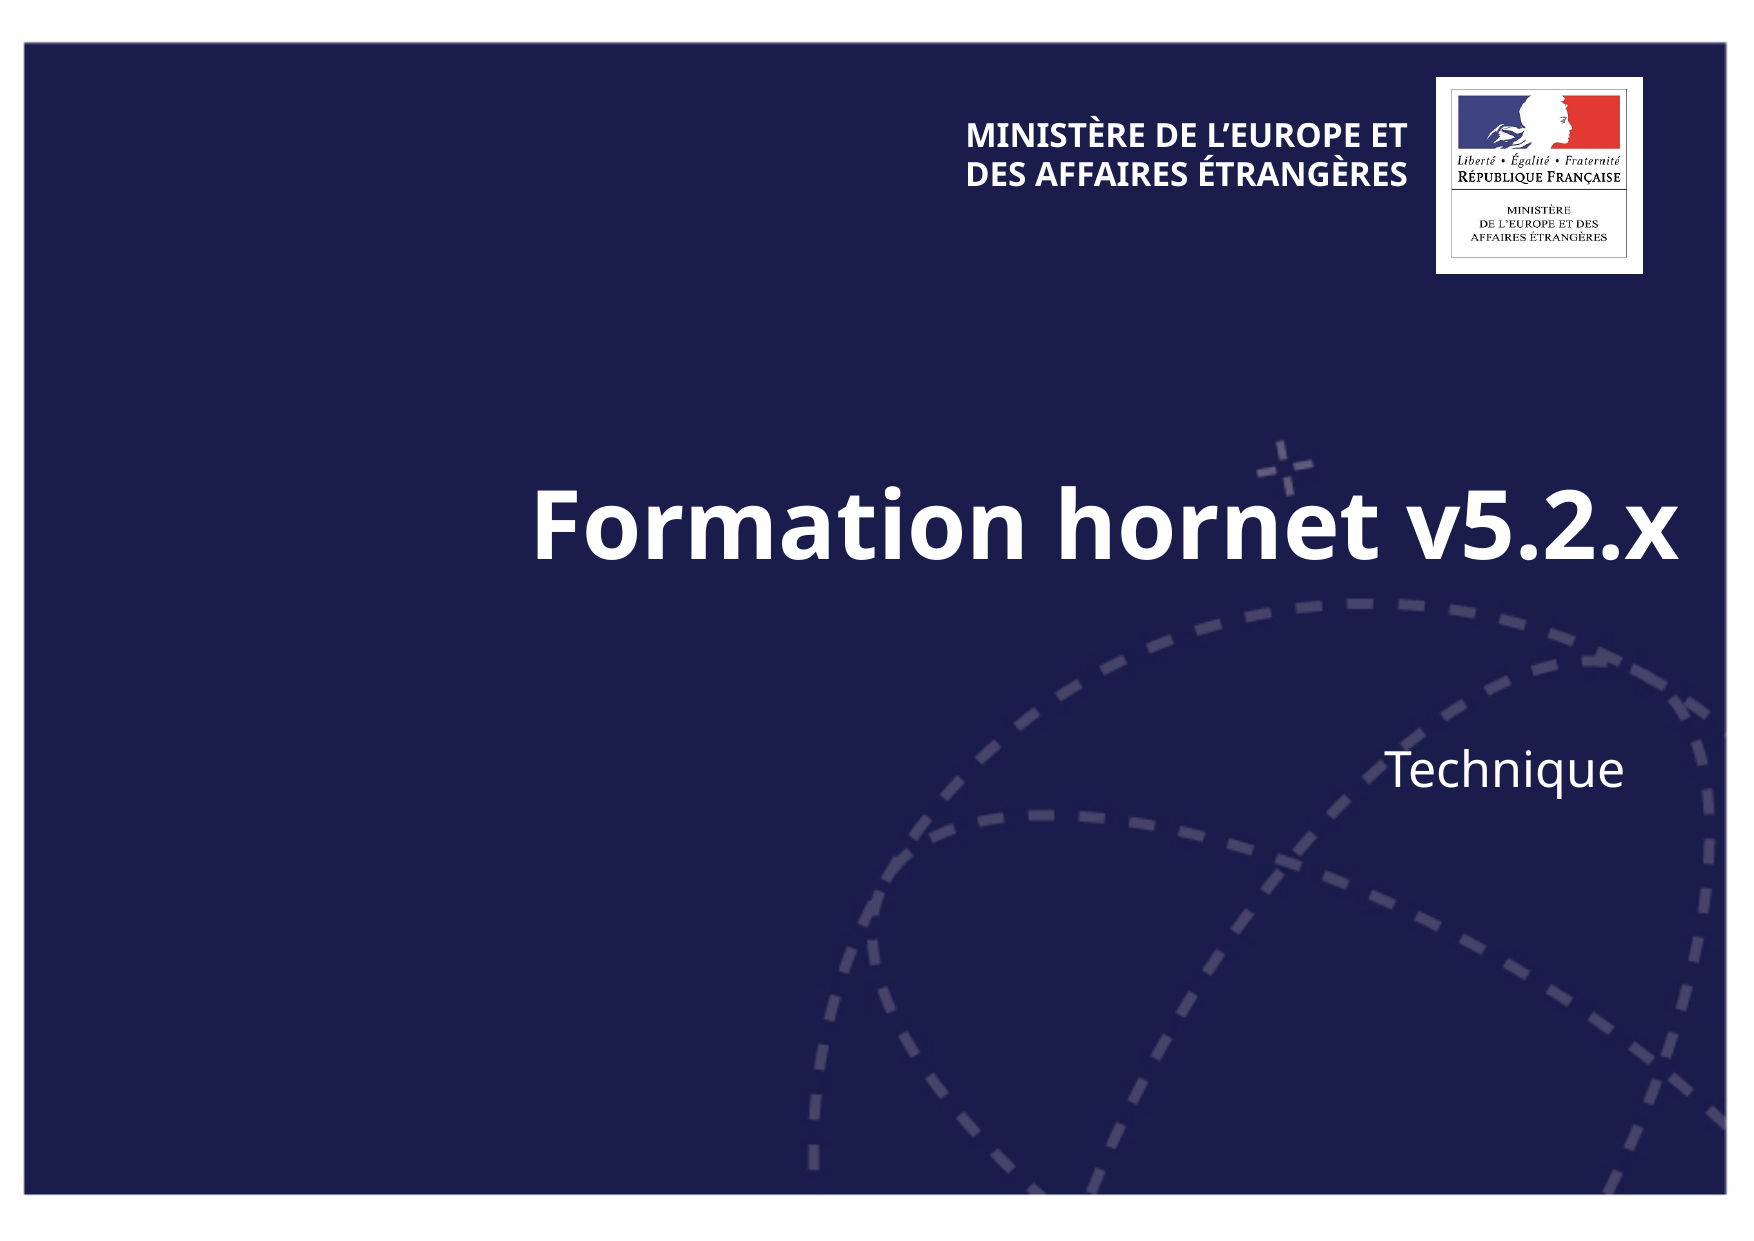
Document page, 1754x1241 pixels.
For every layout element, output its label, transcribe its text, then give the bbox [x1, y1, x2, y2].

picture [0, 0, 1754, 1241]
list Technique [152, 728, 1643, 1000]
text_box Formation hornet v5.2.x [352, 450, 1696, 577]
